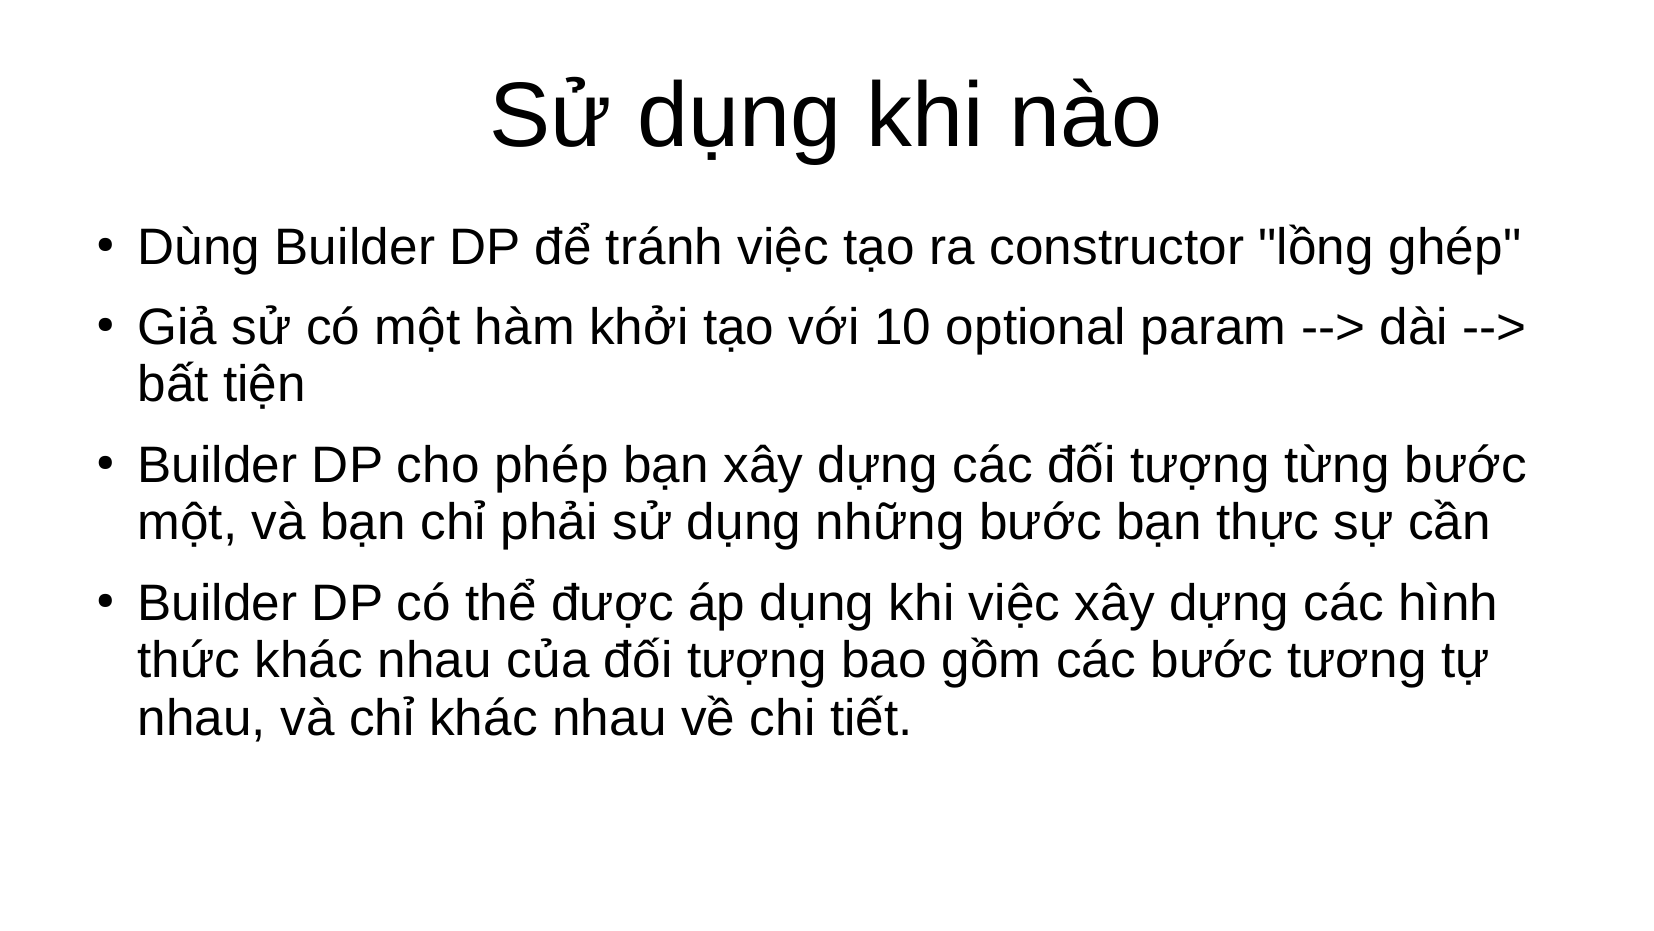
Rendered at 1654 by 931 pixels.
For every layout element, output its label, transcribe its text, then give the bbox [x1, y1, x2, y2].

title Sử dụng khi nào [82, 37, 1571, 193]
list Dùng Builder DP để tránh việc tạo ra constructor "lồng ghép" Giả sử có một hàm khởi tạo với 10 optional param --> dài --> bất tiện Builder DP cho phép bạn xây dựng các đối tượng từng bước một, và bạn chỉ phải sử dụng những bước bạn thực sự cần Builder DP có thể được áp dụng khi việc xây dựng các hình thức khác nhau của đối tượng bao gồm các bước tương tự nhau, và chỉ khác nhau về chi tiết. [82, 217, 1571, 758]
